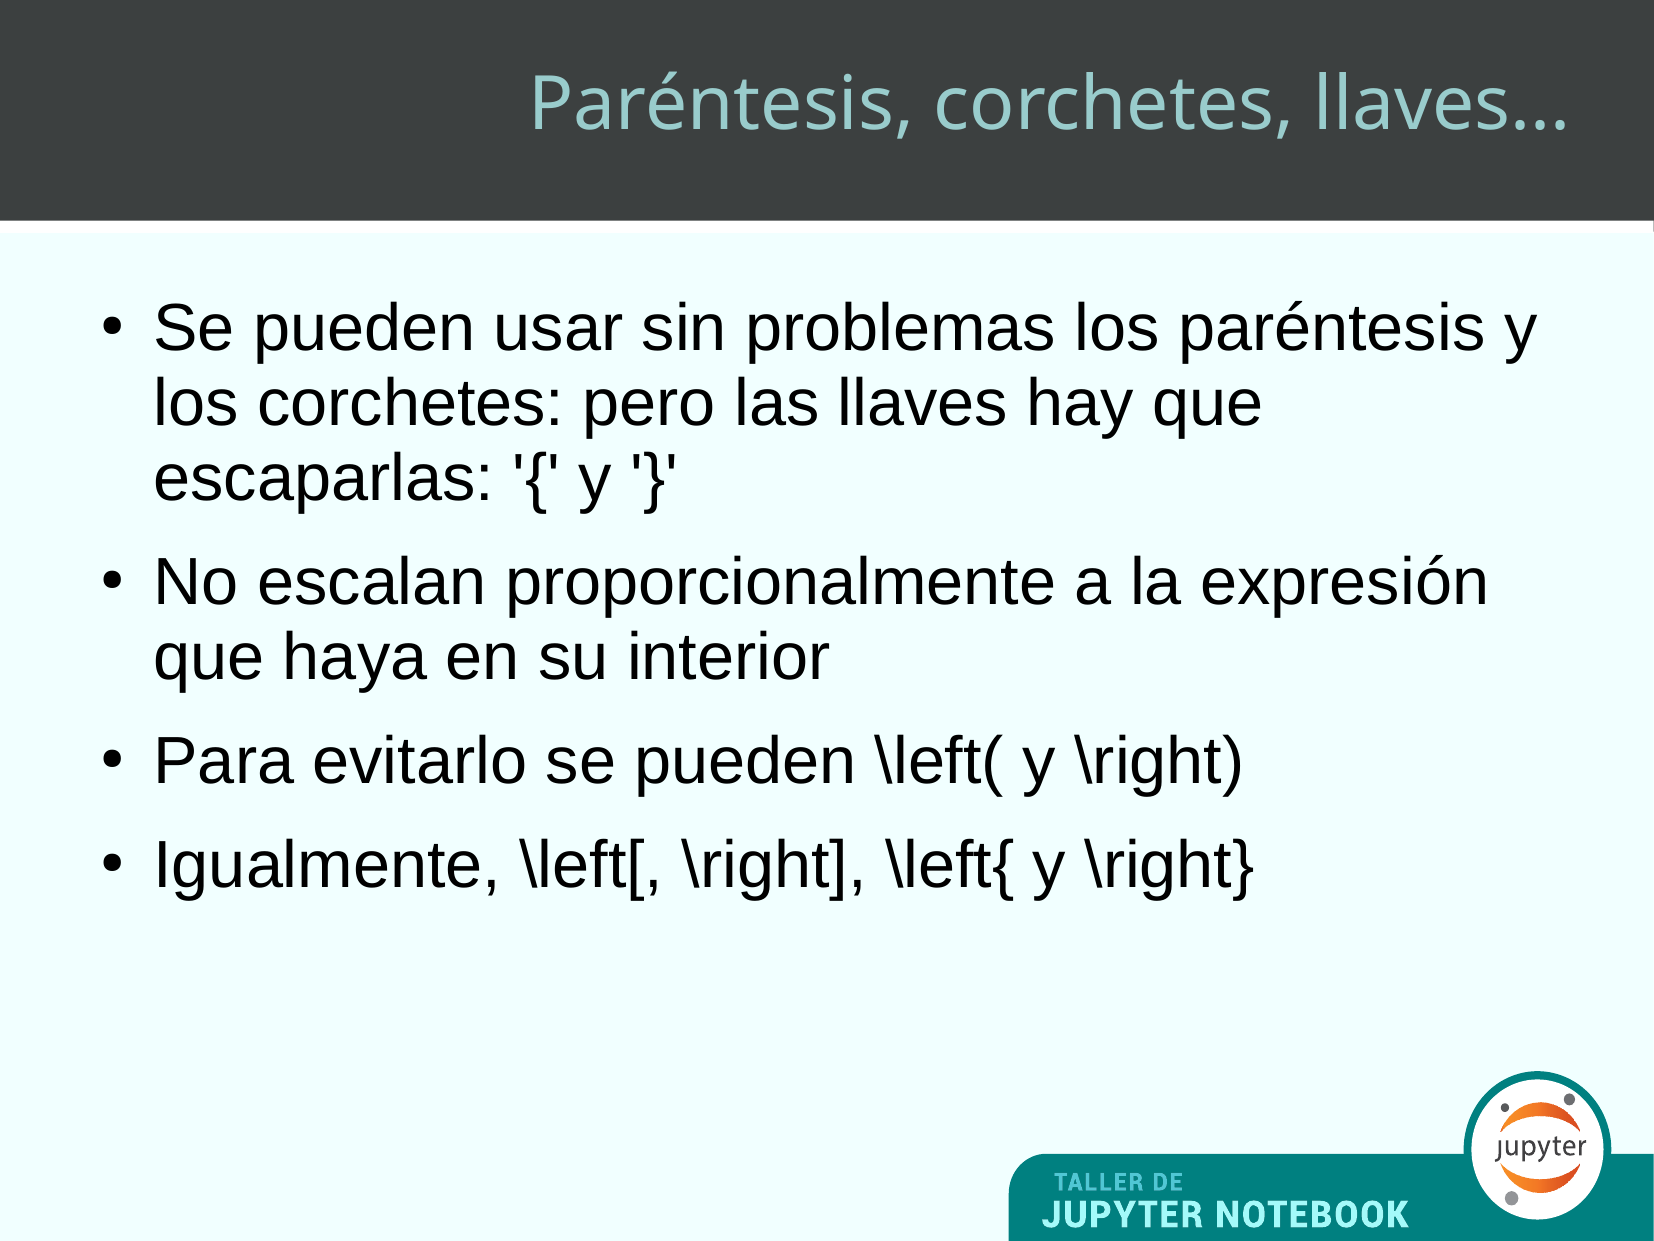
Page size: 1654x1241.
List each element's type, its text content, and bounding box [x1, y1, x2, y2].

list Se pueden usar sin problemas los paréntesis y los corchetes: pero las llaves hay que escaparlas: '{' y '}' No escalan proporcionalmente a la expresión que haya en su interior Para evitarlo se pueden \left( y \right) Igualmente, \left[, \right], \left{ y \right} [82, 290, 1571, 1010]
title Paréntesis, corchetes, llaves... [82, 49, 1571, 257]
